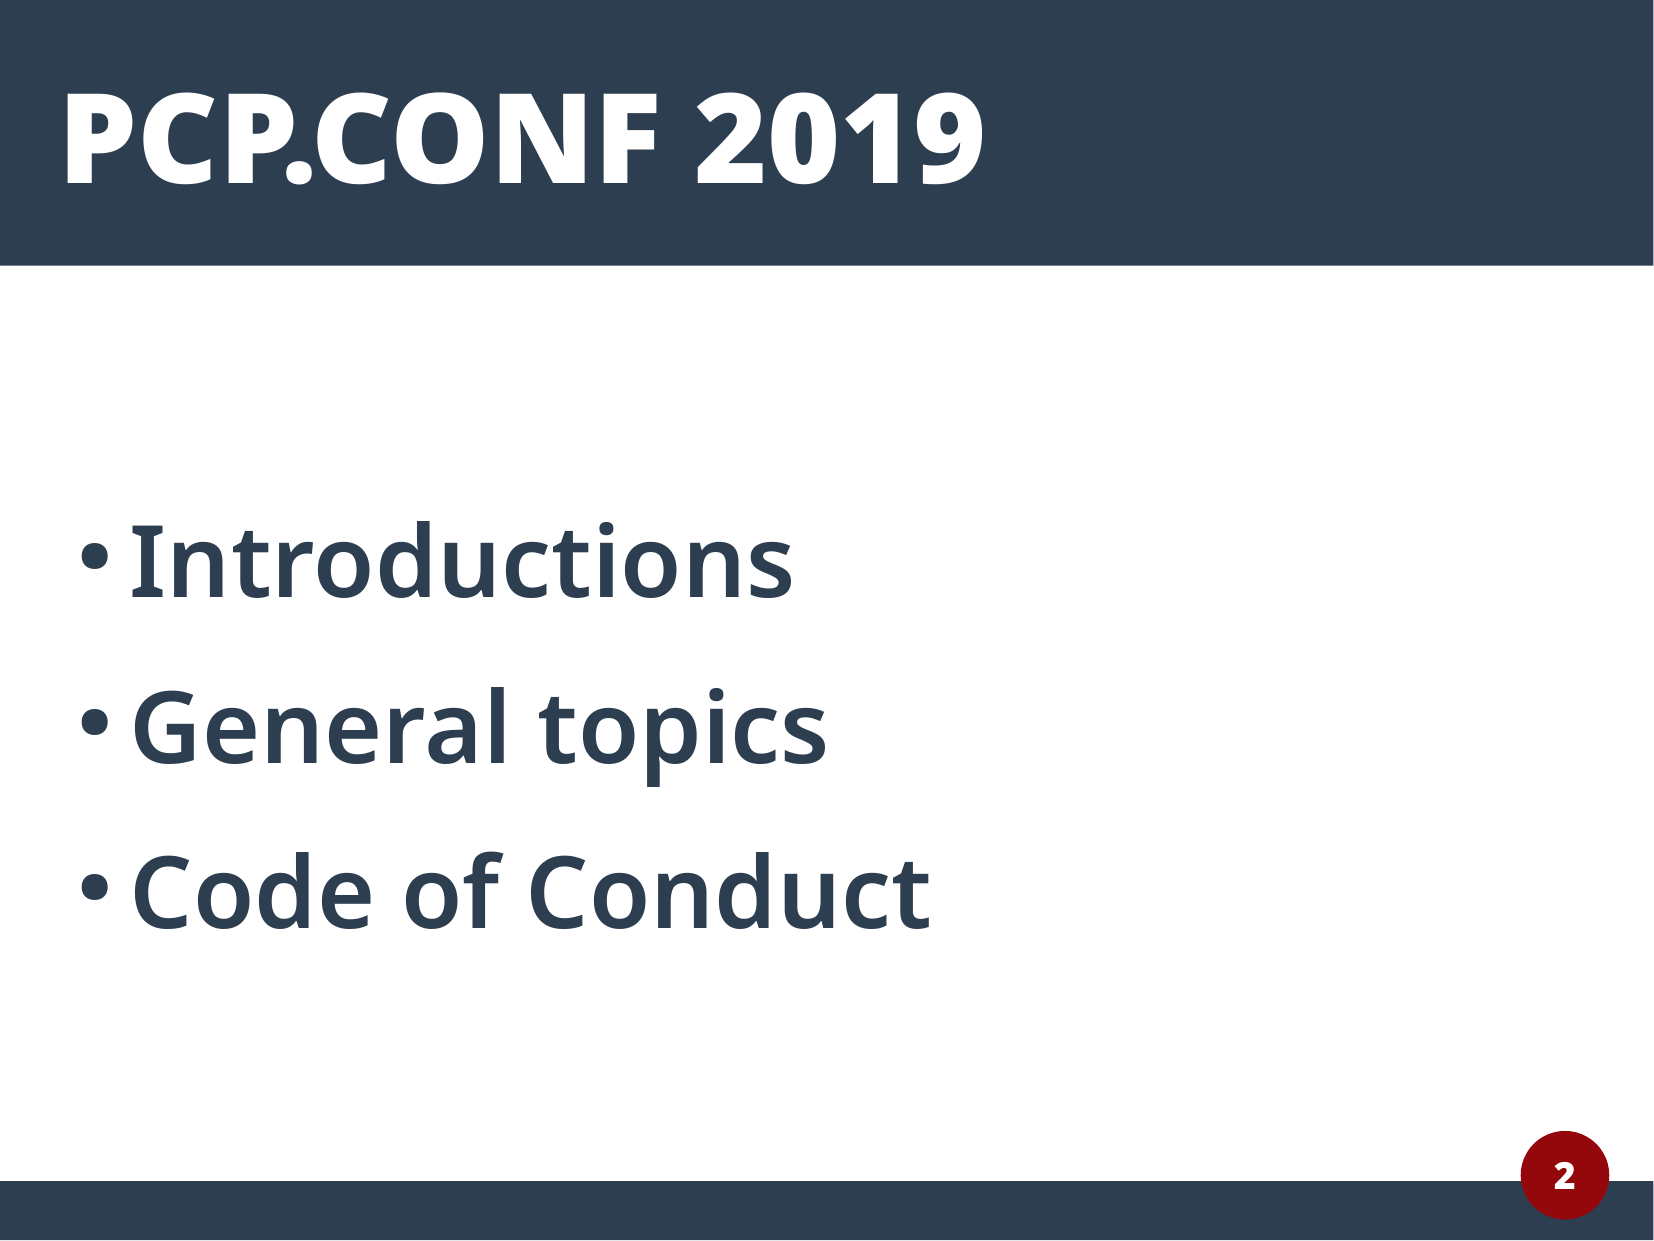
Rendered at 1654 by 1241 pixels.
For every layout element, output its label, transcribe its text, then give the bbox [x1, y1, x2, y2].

list Introductions General topics Code of Conduct [59, 324, 1595, 1152]
title PCP.CONF 2019 [59, 49, 1595, 207]
